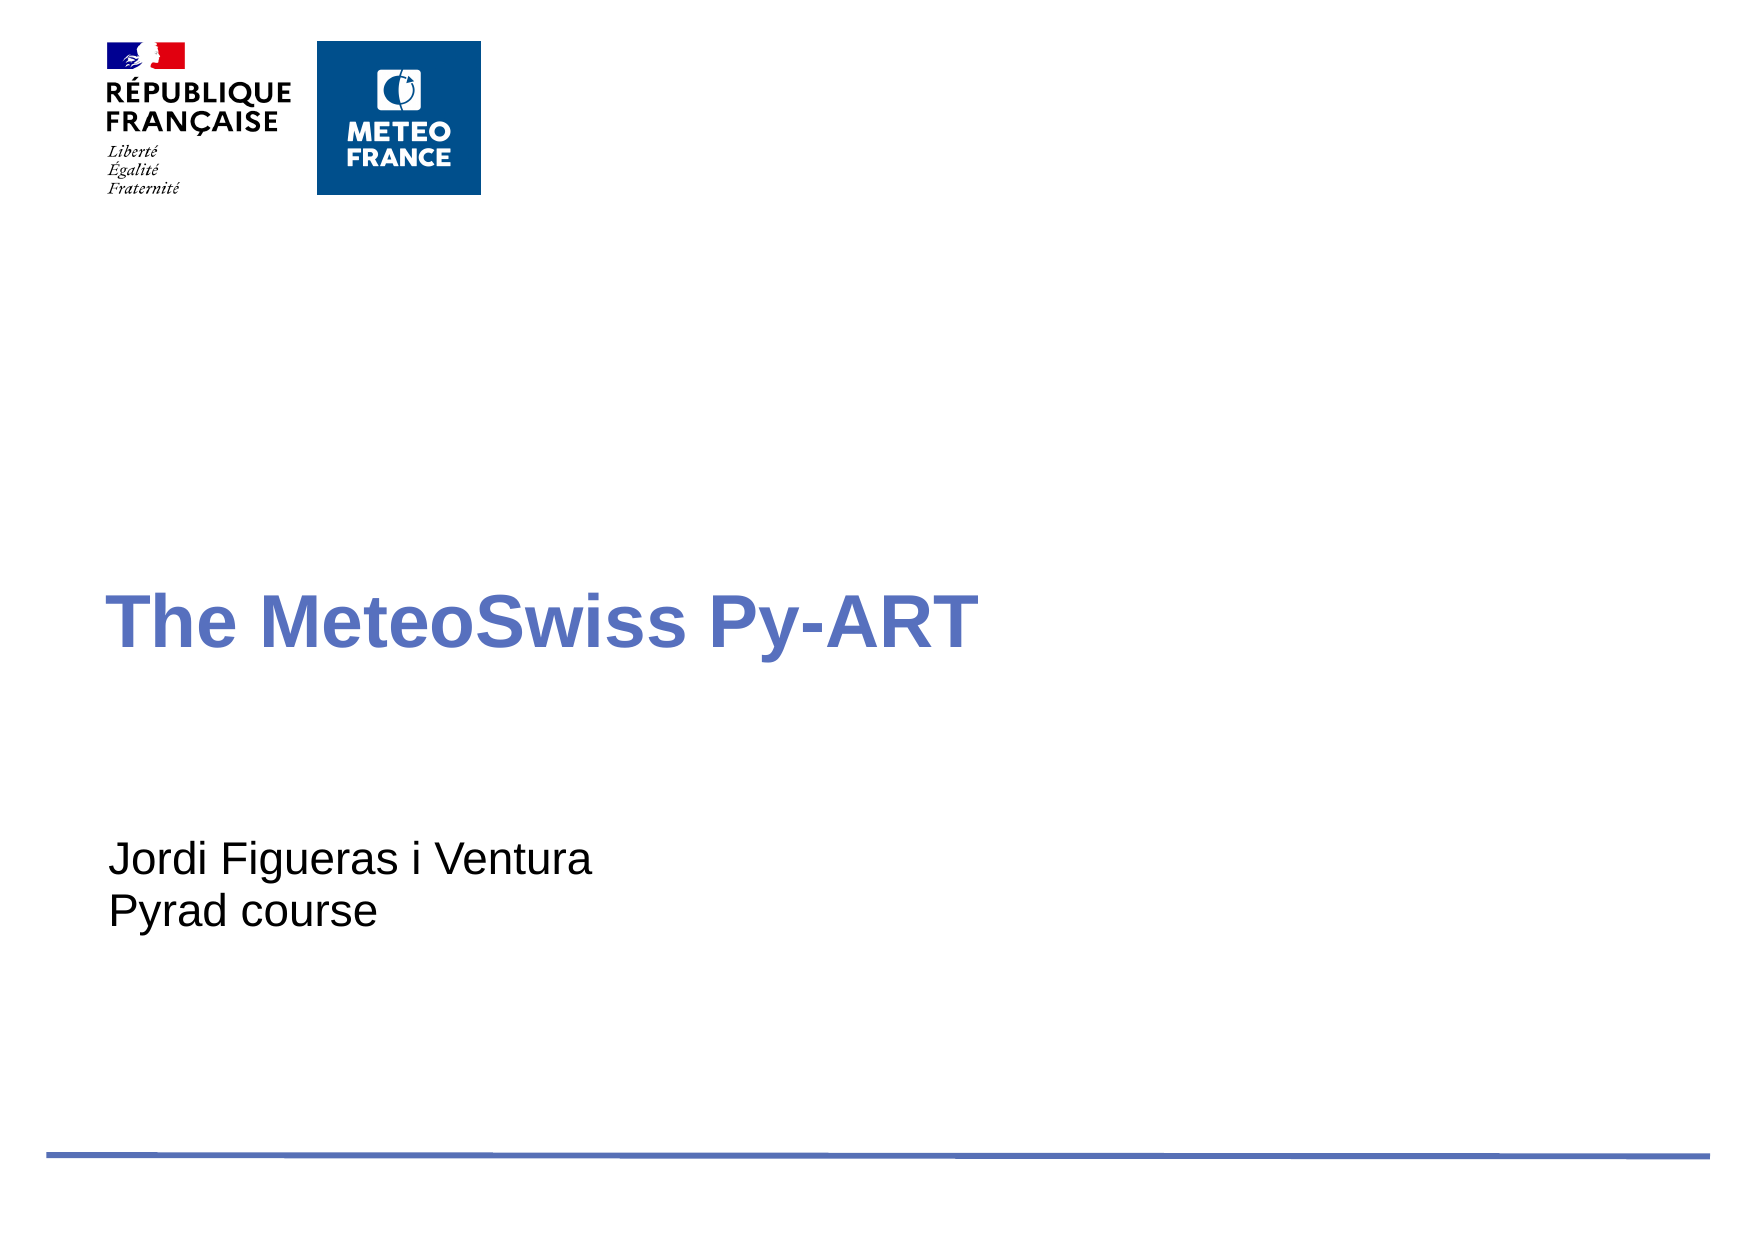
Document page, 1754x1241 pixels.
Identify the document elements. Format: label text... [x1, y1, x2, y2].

picture [317, 41, 481, 195]
title The MeteoSwiss Py-ART [105, 473, 1594, 770]
title Jordi Figueras i Ventura Pyrad course [108, 804, 1549, 965]
picture [106, 41, 297, 195]
